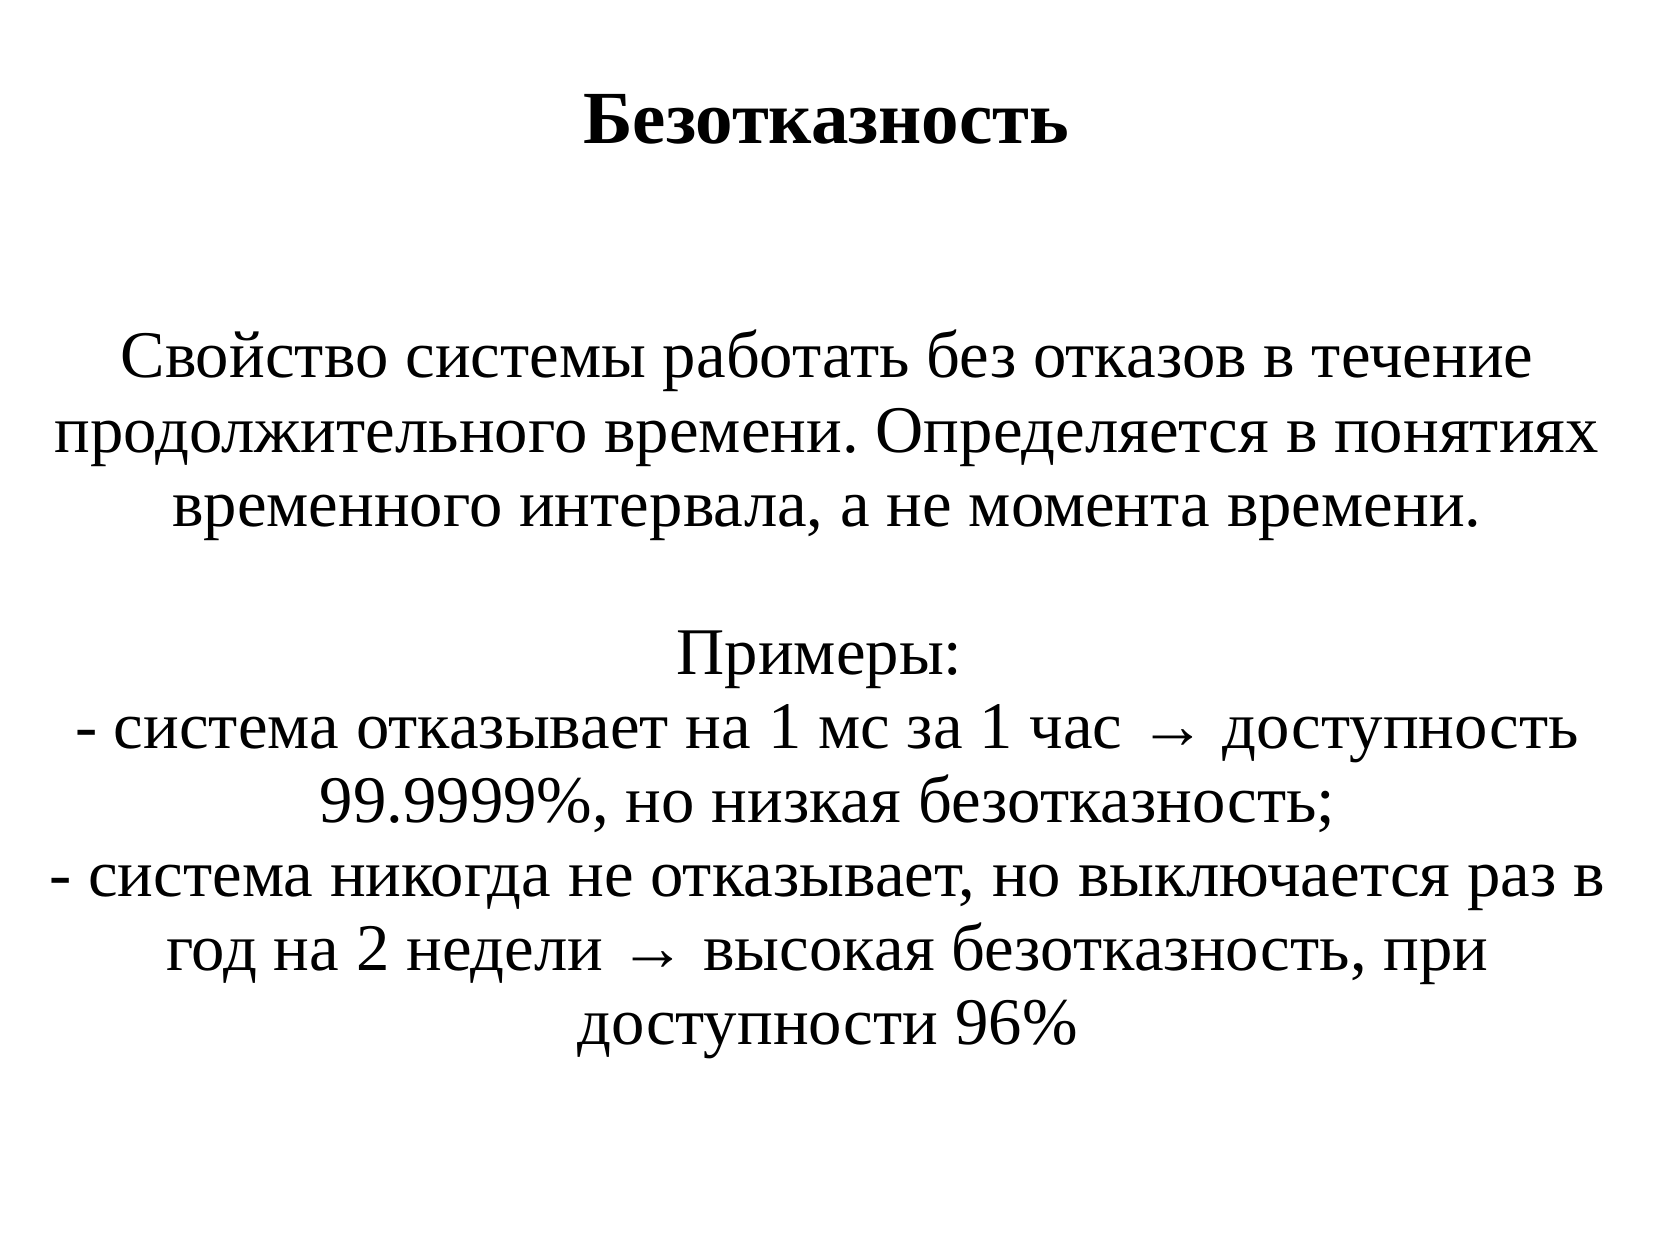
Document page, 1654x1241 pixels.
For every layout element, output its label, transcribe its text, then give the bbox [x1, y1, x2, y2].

subtitle Свойство системы работать без отказов в течение продолжительного времени. Определяется в понятиях временного интервала, а не момента времени. Примеры: - система отказывает на 1 мс за 1 час → доступность 99.9999%, но низкая безотказность; - система никогда не отказывает, но выключается раз в год на 2 недели → высокая безотказность, при доступности 96% [30, 236, 1626, 1215]
title Безотказность [30, 27, 1624, 210]
